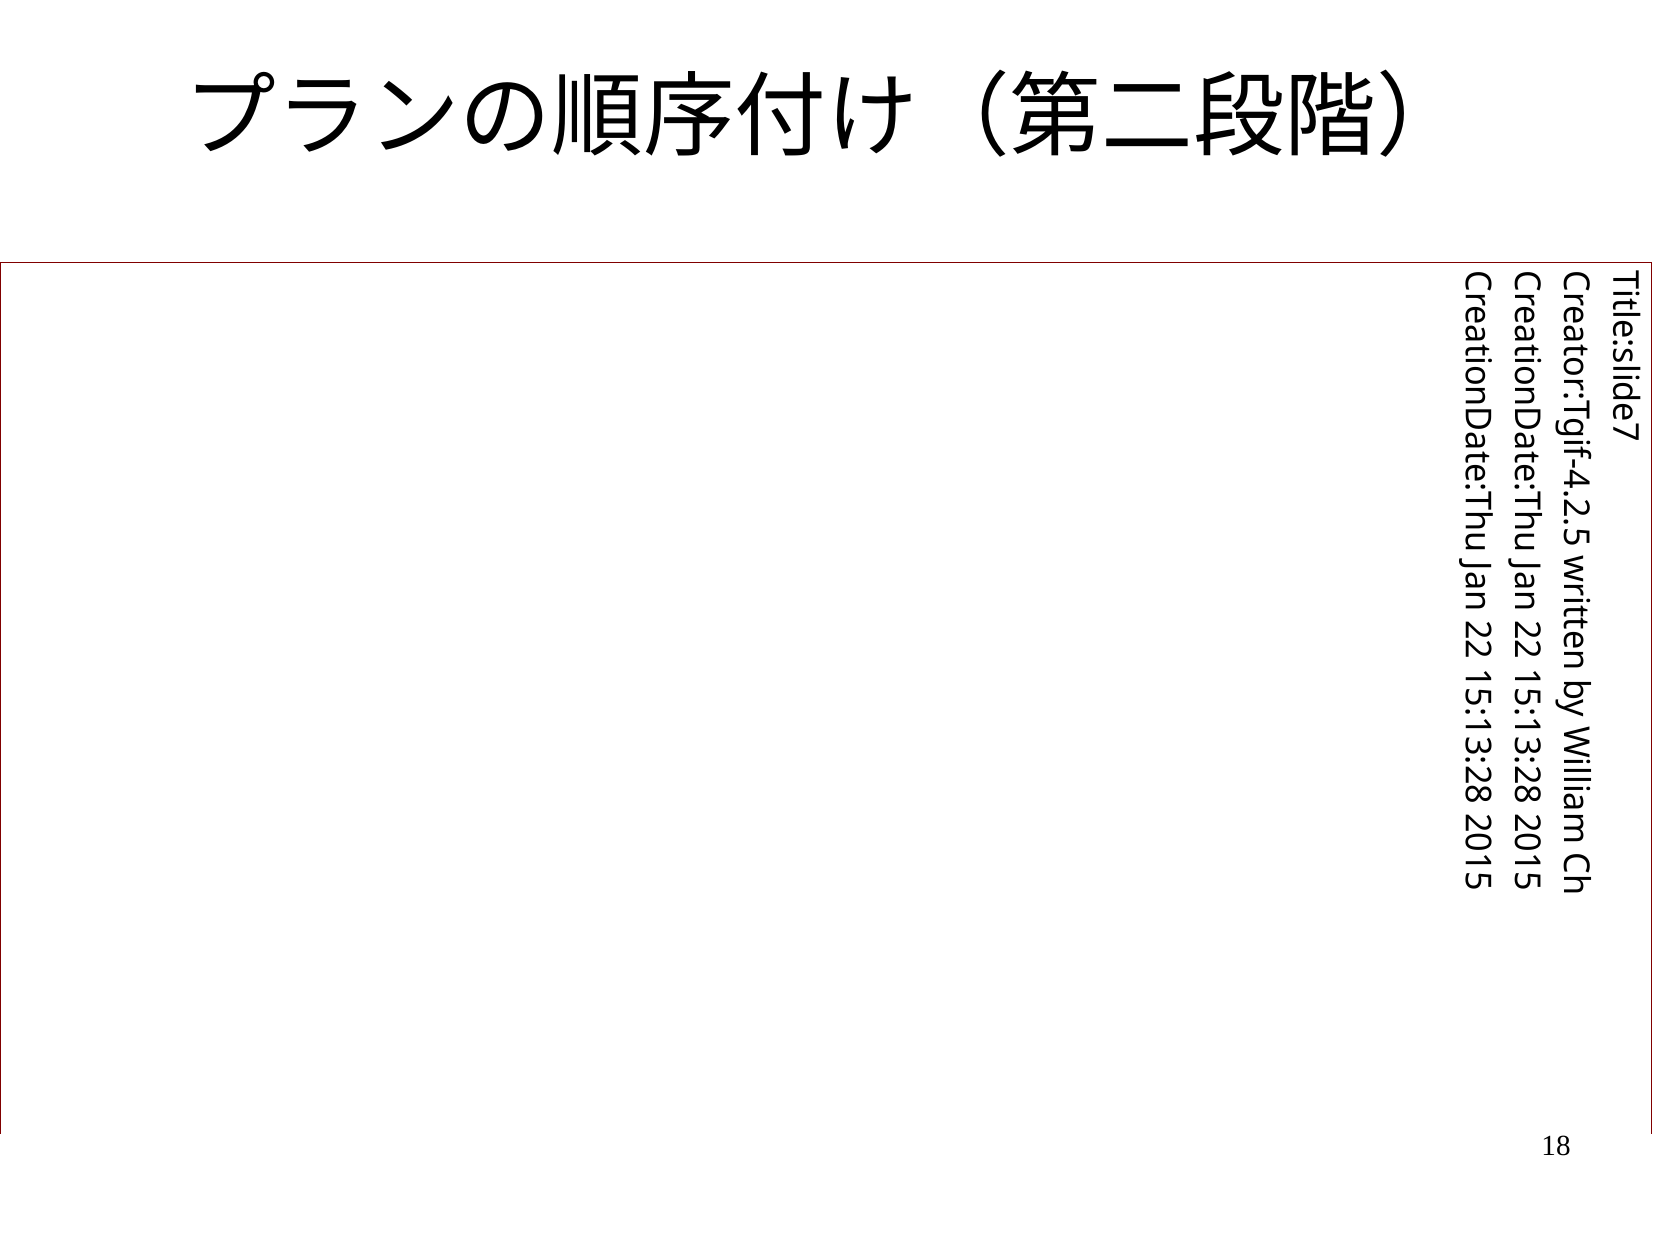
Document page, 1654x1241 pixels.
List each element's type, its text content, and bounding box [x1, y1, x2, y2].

picture [0, 259, 1654, 1134]
title プランの順序付け（第二段階） [82, 5, 1571, 213]
